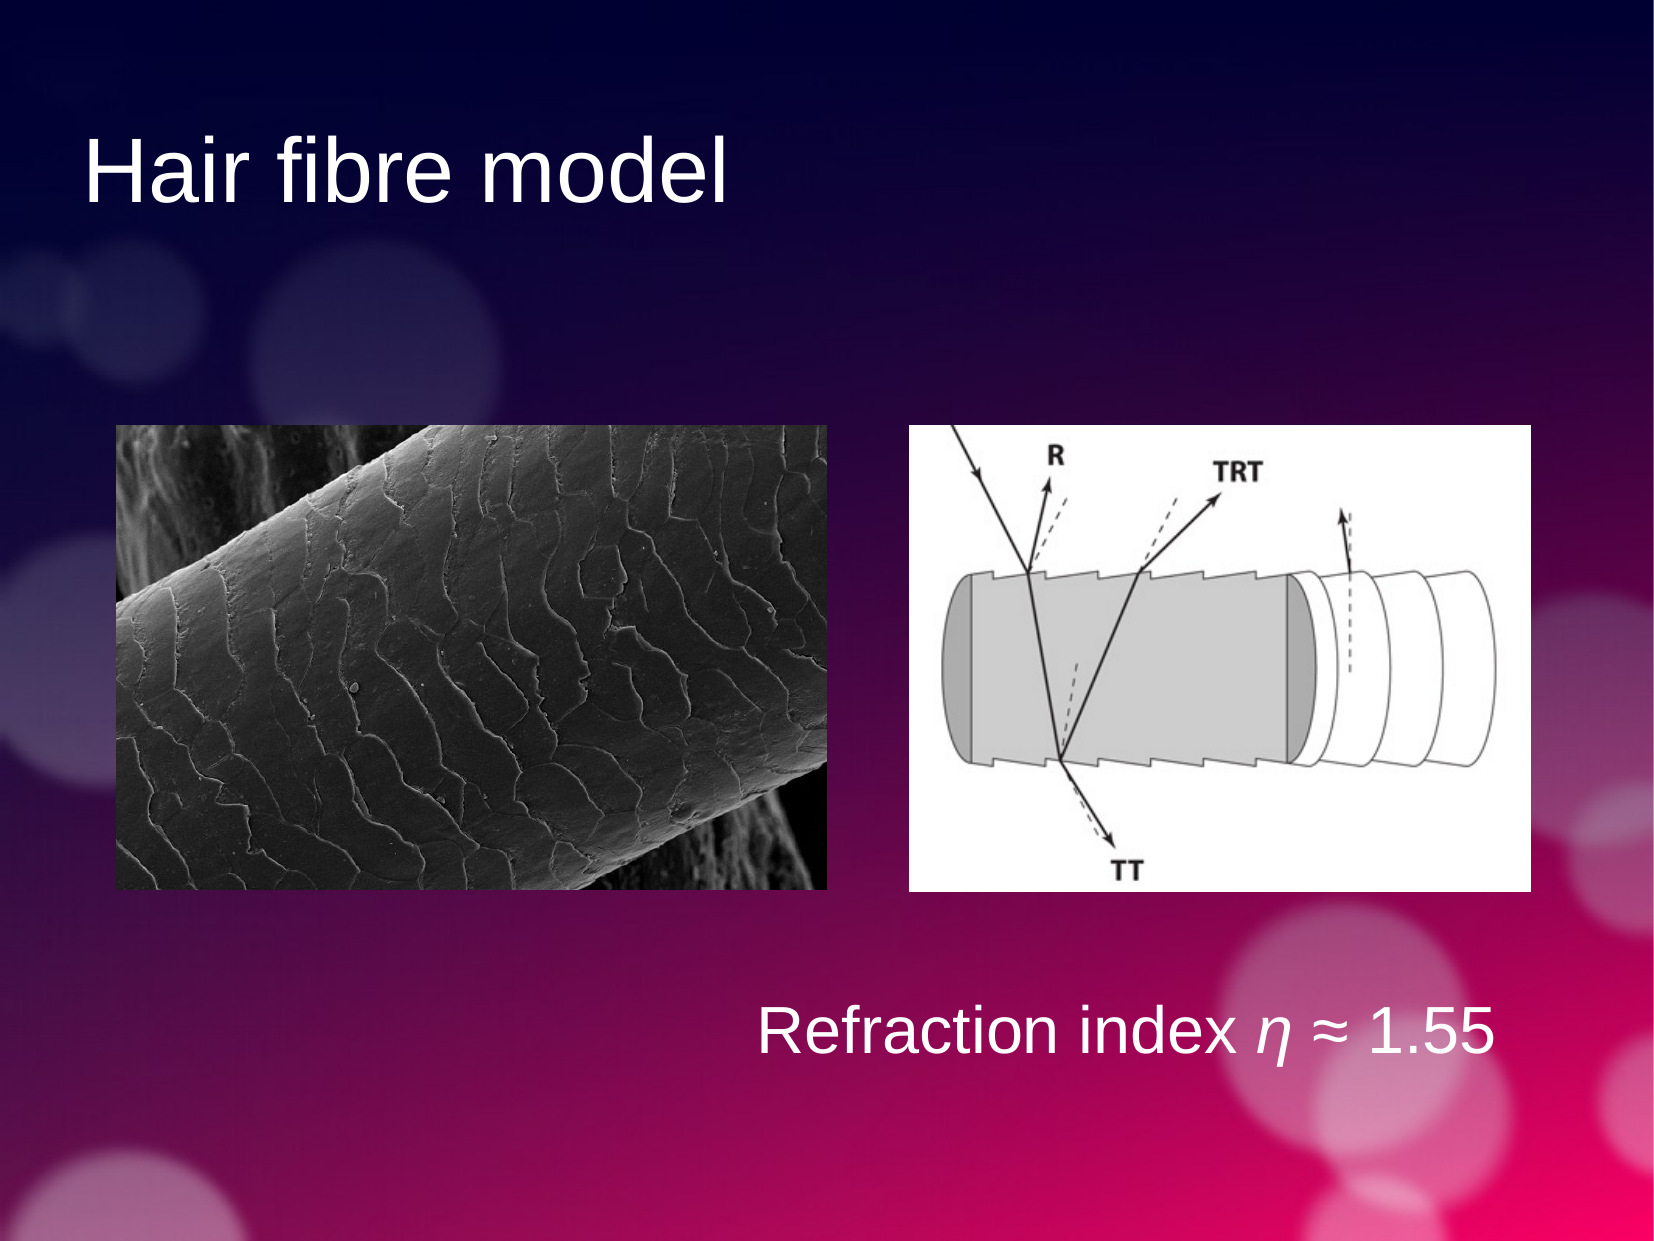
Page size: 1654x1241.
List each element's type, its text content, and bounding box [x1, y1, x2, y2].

picture [0, 0, 1654, 1241]
title Hair fibre model [82, 67, 1571, 275]
text_box Refraction index η ≈ 1.55 [741, 985, 1512, 1063]
